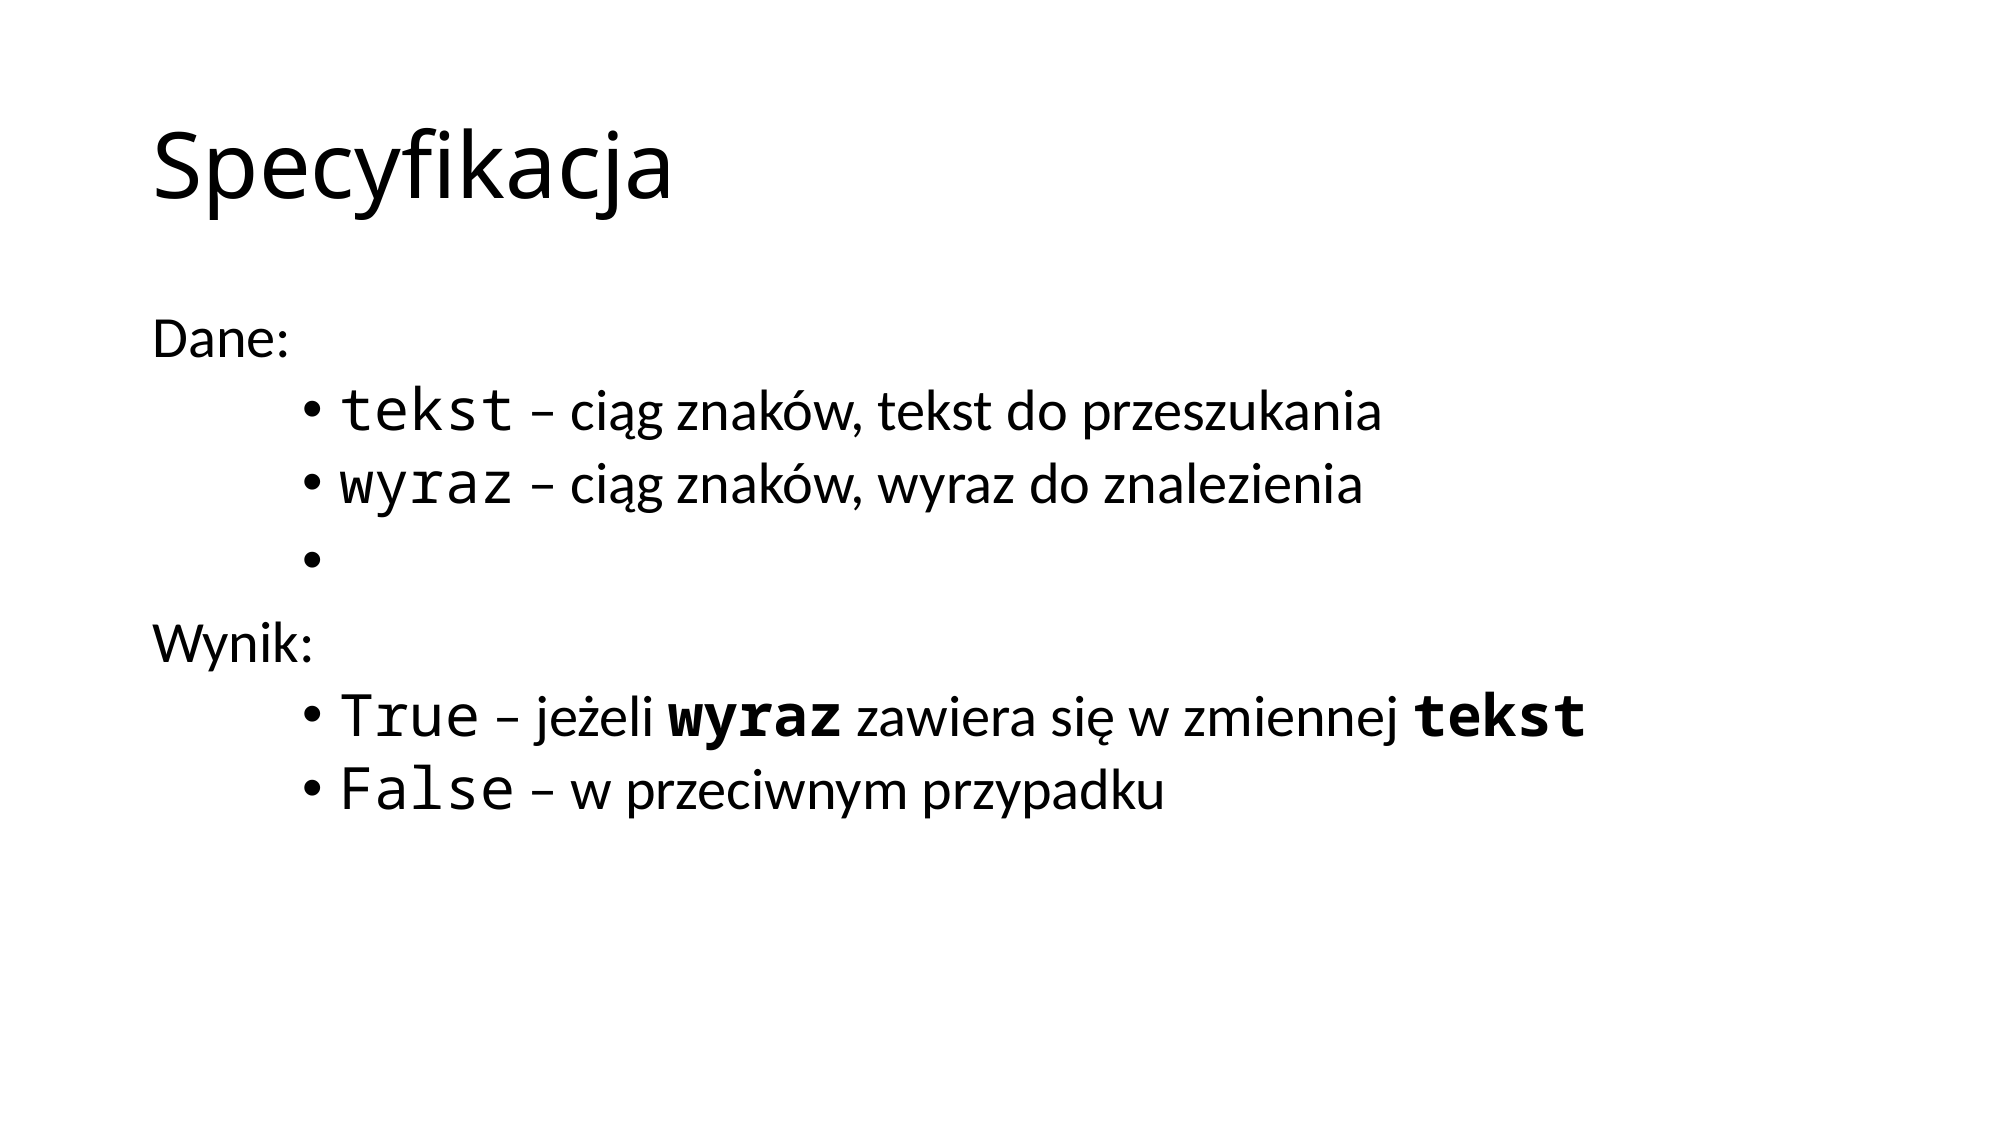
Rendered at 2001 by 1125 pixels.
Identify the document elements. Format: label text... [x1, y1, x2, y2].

title Specyfikacja [137, 59, 1863, 278]
list Dane: tekst – ciąg znaków, tekst do przeszukania wyraz – ciąg znaków, wyraz do znalezienia Wynik: True – jeżeli wyraz zawiera się w zmiennej tekst False – w przeciwnym przypadku [137, 299, 1863, 1014]
